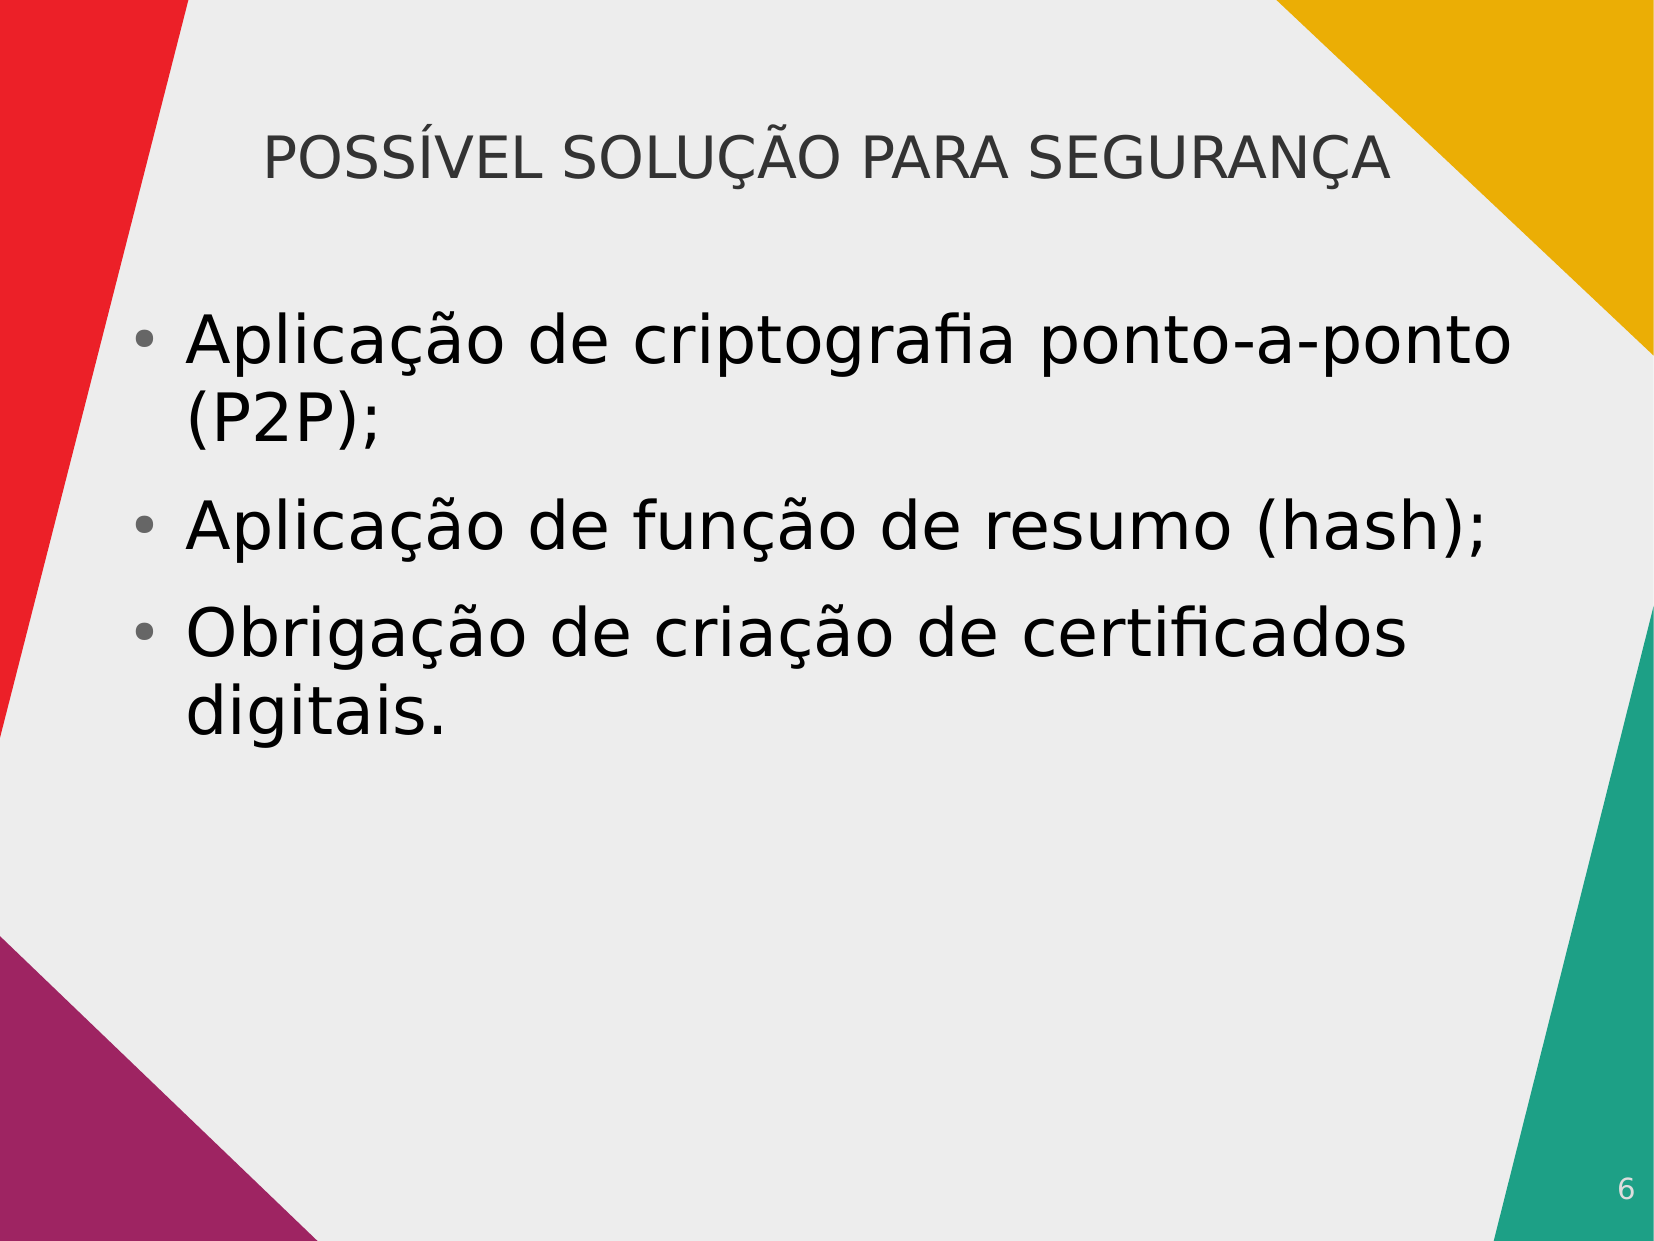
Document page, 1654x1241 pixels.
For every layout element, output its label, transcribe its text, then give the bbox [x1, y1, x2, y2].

list Aplicação de criptografia ponto-a-ponto (P2P); Aplicação de função de resumo (hash); Obrigação de criação de certificados digitais. [114, 302, 1539, 1033]
title POSSÍVEL SOLUÇÃO PARA SEGURANÇA [114, 47, 1539, 271]
